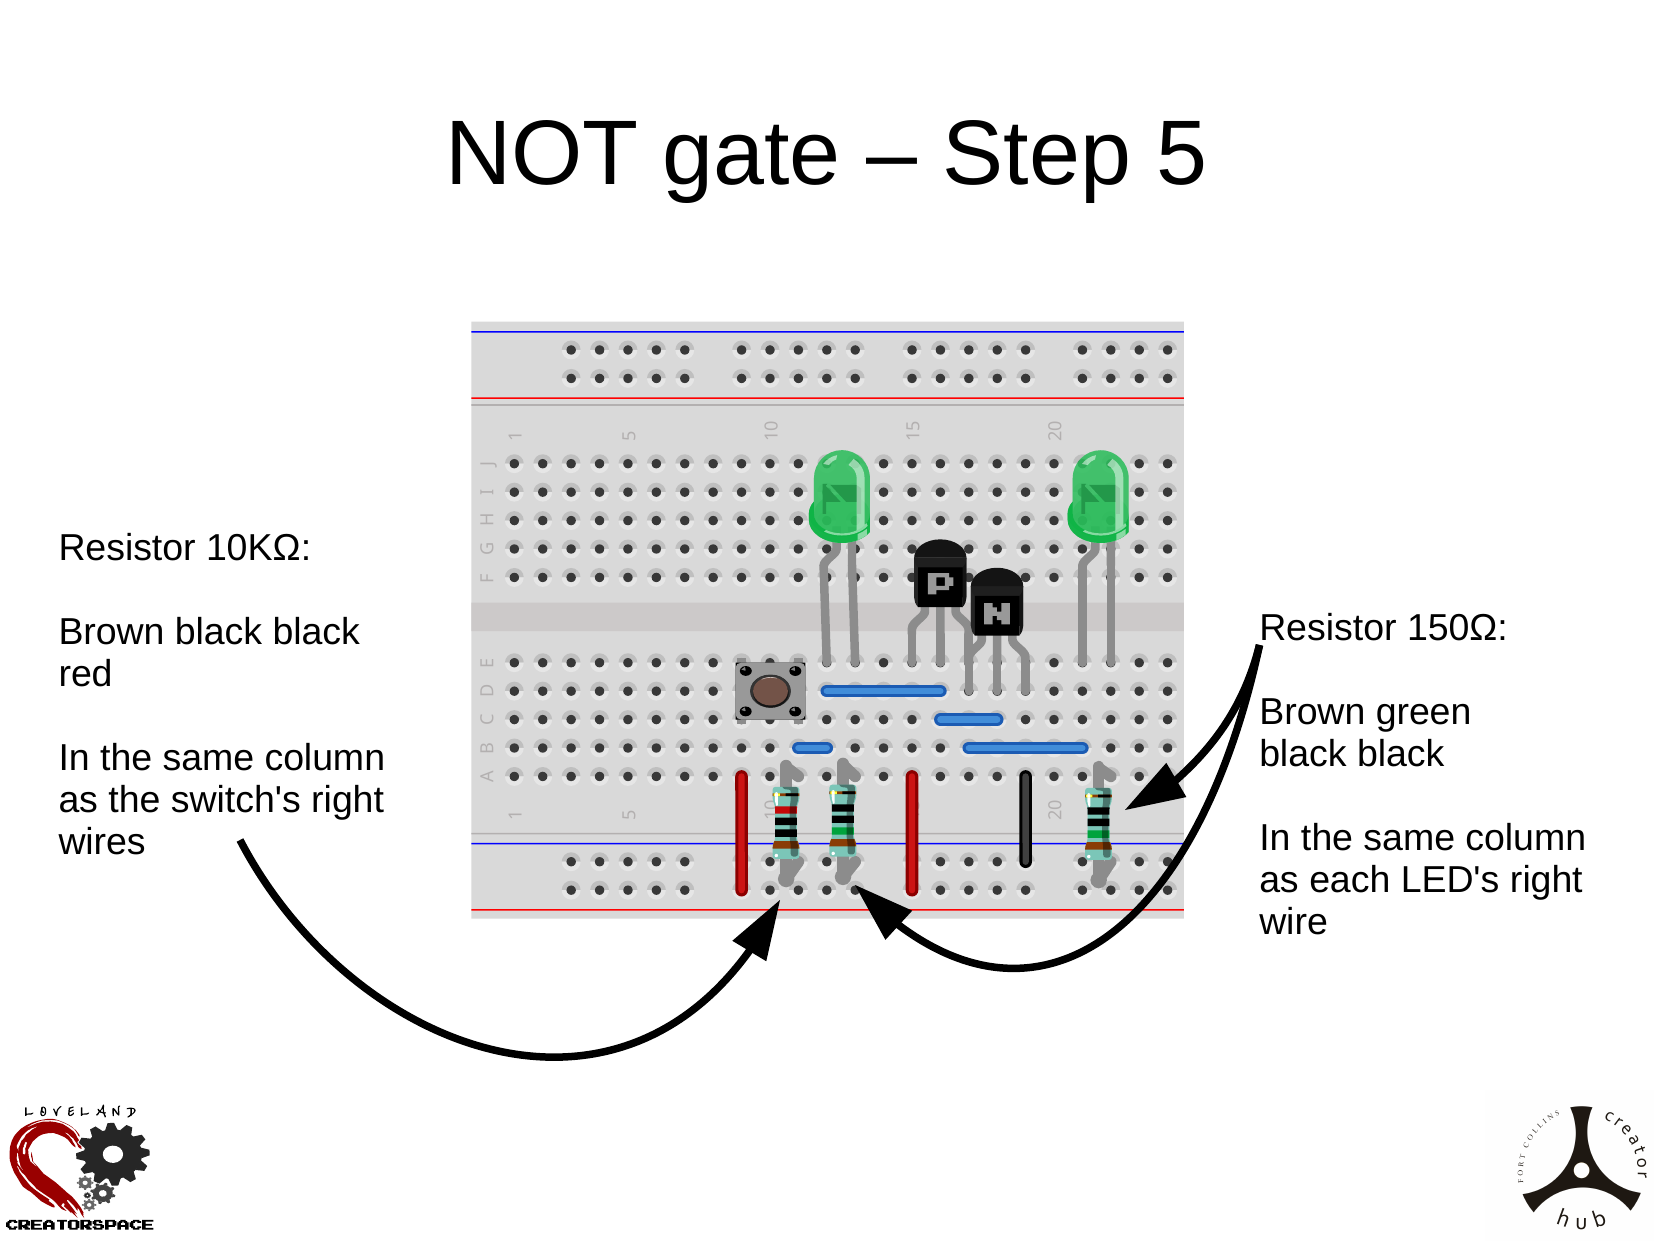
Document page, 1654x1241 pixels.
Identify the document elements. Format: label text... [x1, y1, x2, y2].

picture [469, 320, 1184, 921]
title NOT gate – Step 5 [82, 49, 1571, 257]
picture [1179, 779, 1184, 791]
picture [1485, 1090, 1654, 1241]
text_box Resistor 150Ω: Brown green black black In the same column as each LED's right wire [1244, 598, 1621, 950]
text_box Resistor 10KΩ: Brown black black red In the same column as the switch's right wires [43, 519, 421, 871]
picture [1133, 858, 1184, 921]
